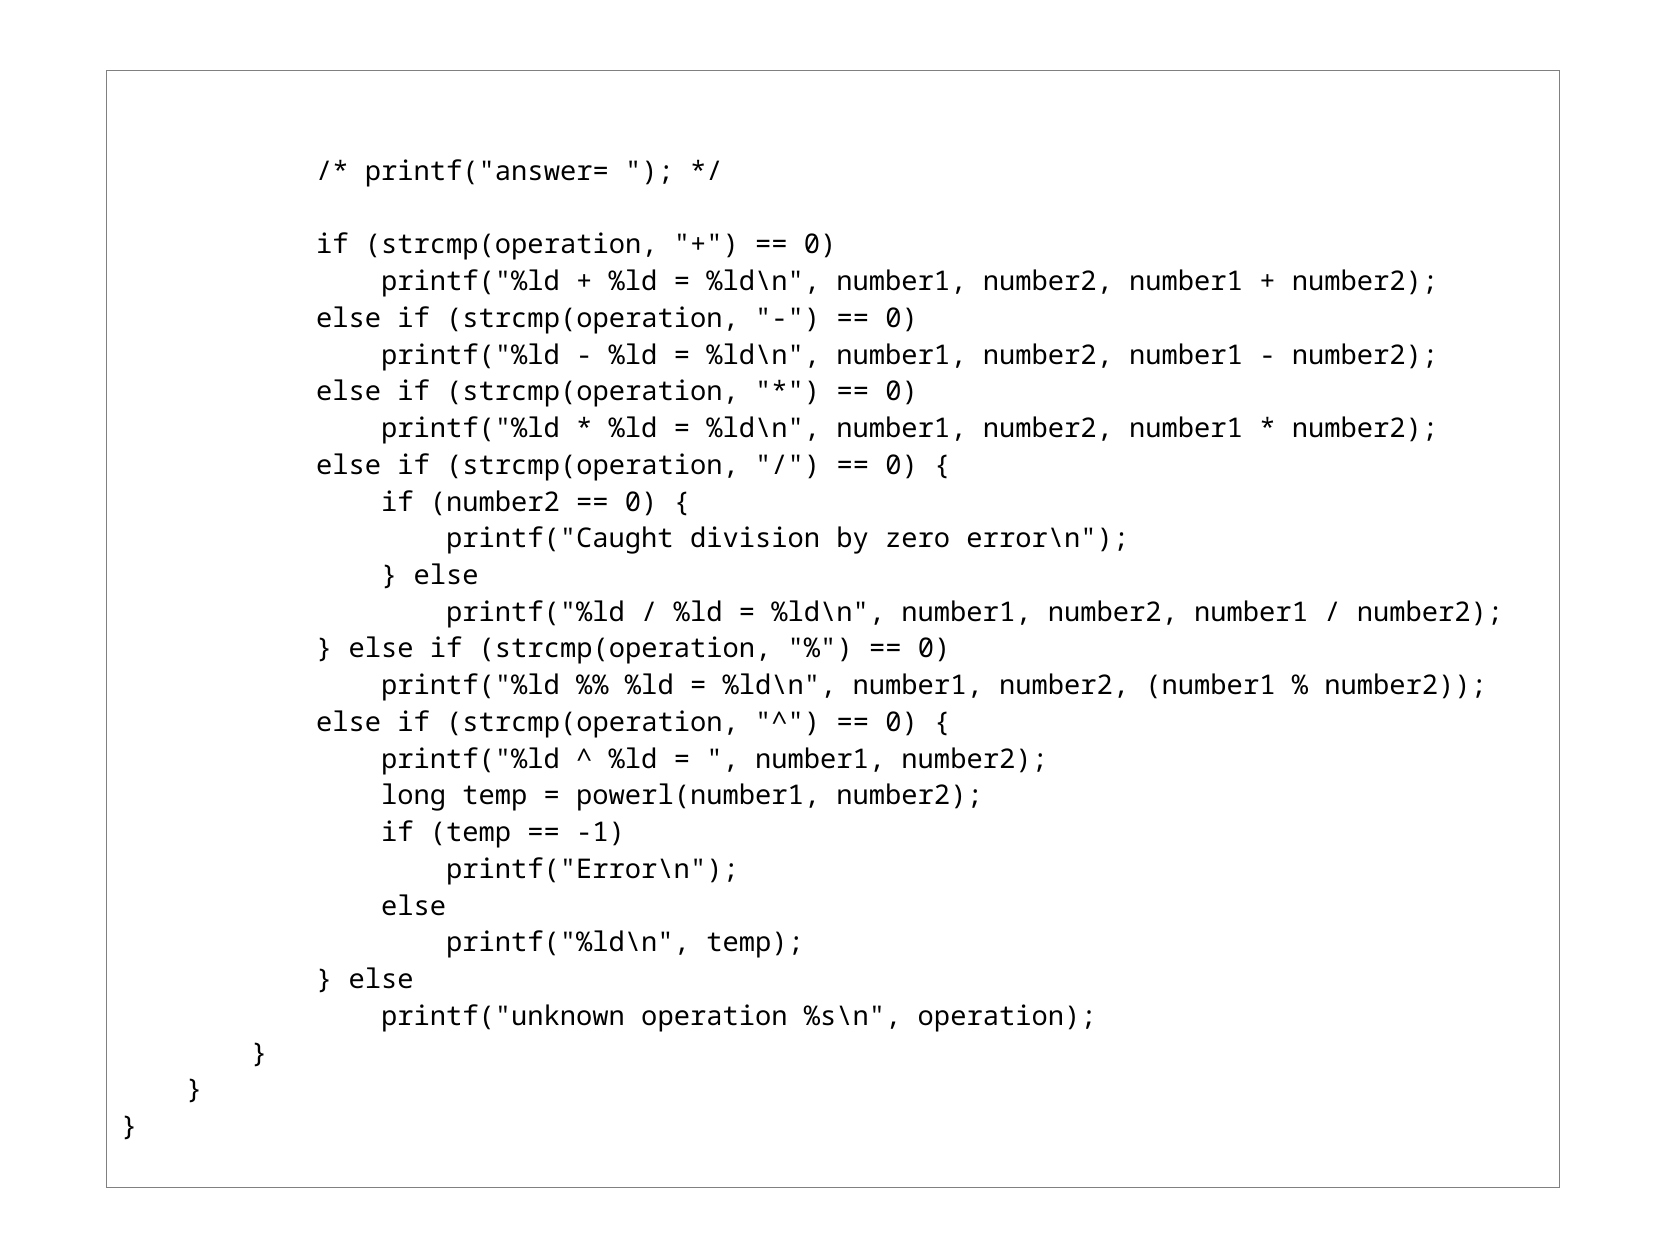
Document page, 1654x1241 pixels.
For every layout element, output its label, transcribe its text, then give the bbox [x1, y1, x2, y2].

text_box /* printf("answer= "); */ if (strcmp(operation, "+") == 0) printf("%ld + %ld = %ld\n", number1, number2, number1 + number2); else if (strcmp(operation, "-") == 0) printf("%ld - %ld = %ld\n", number1, number2, number1 - number2); else if (strcmp(operation, "*") == 0) printf("%ld * %ld = %ld\n", number1, number2, number1 * number2); else if (strcmp(operation, "/") == 0) { if (number2 == 0) { printf("Caught division by zero error\n"); } else printf("%ld / %ld = %ld\n", number1, number2, number1 / number2); } else if (strcmp(operation, "%") == 0) printf("%ld %% %ld = %ld\n", number1, number2, (number1 % number2)); else if (strcmp(operation, "^") == 0) { printf("%ld ^ %ld = ", number1, number2); long temp = powerl(number1, number2); if (temp == -1) printf("Error\n"); else printf("%ld\n", temp); } else printf("unknown operation %s\n", operation); } } } [106, 70, 1560, 1170]
